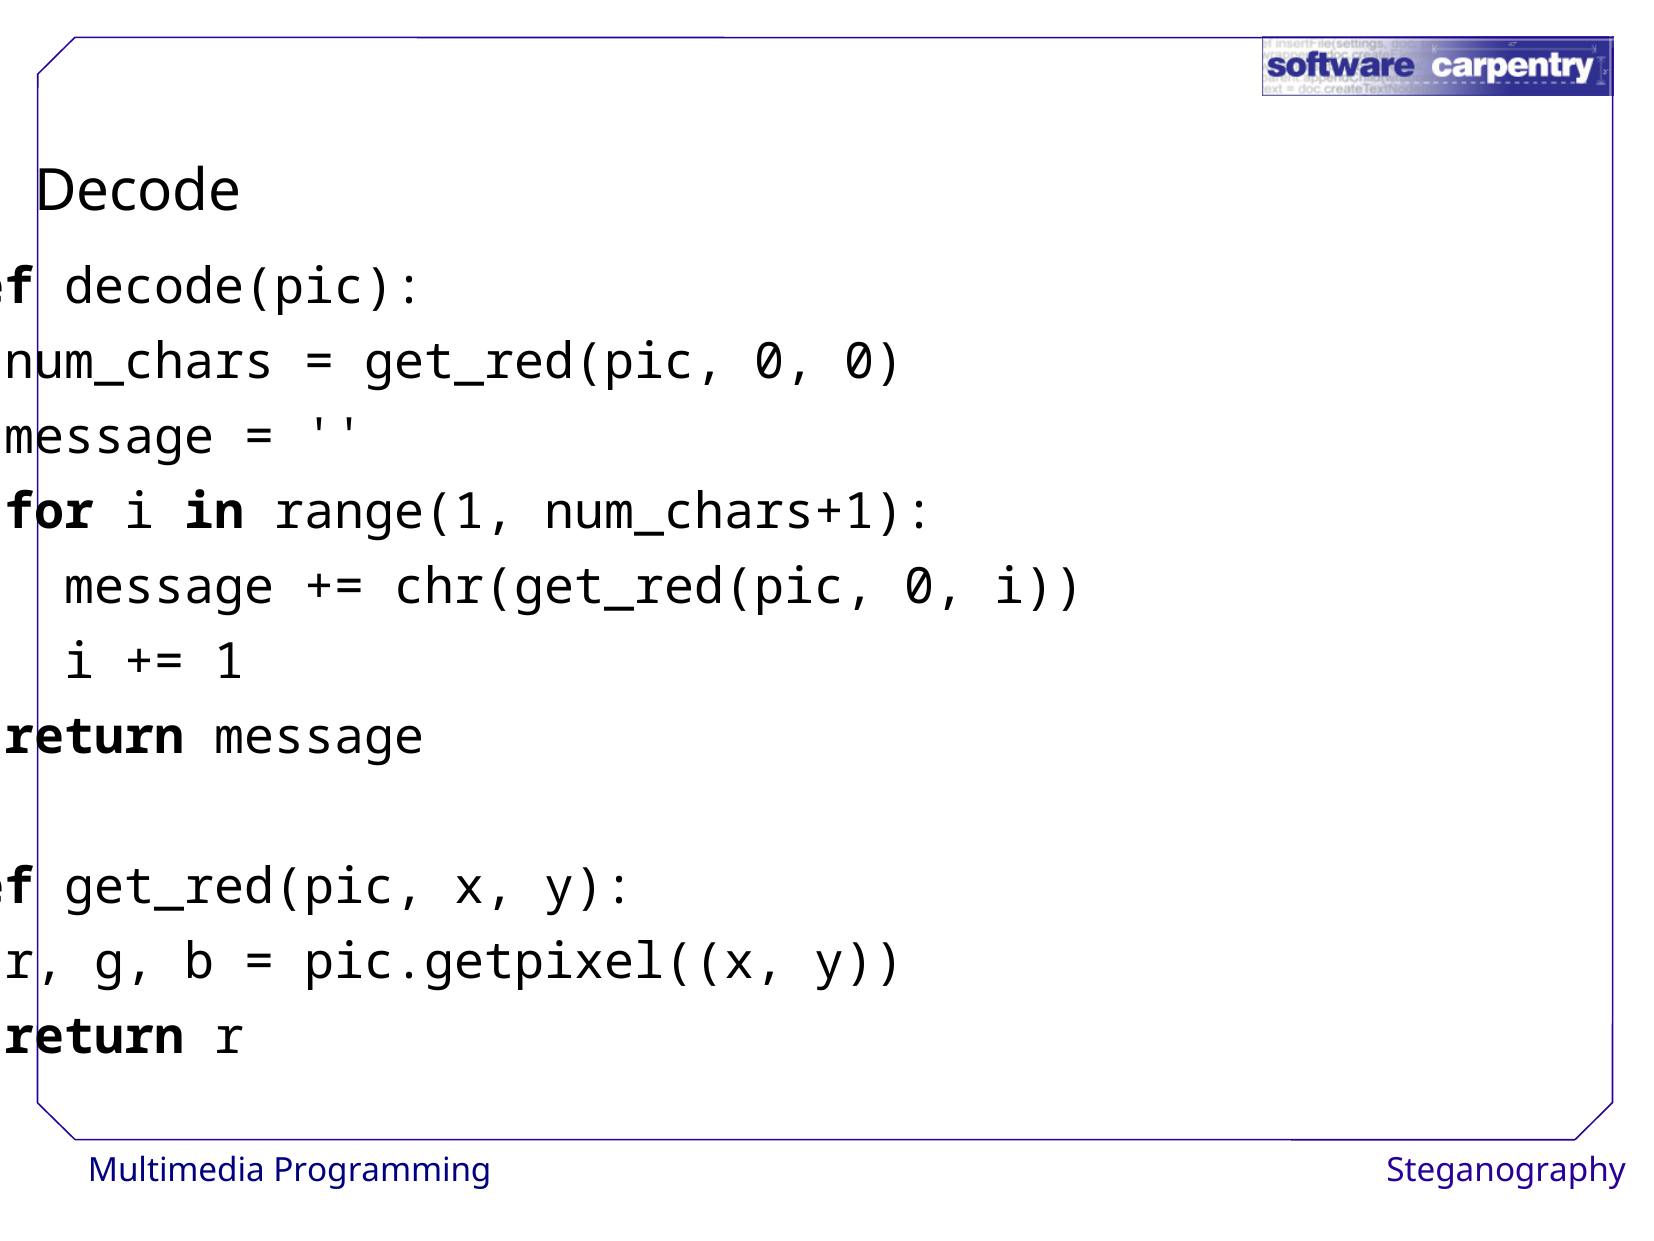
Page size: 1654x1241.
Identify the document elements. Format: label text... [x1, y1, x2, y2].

text_box Decode [19, 109, 407, 230]
picture [1262, 36, 1614, 96]
text_box def decode(pic): num_chars = get_red(pic, 0, 0) message = '' for i in range(1, num_chars+1): message += chr(get_red(pic, 0, i)) i += 1 return message def get_red(pic, x, y): r, g, b = pic.getpixel((x, y)) return r [0, 230, 1250, 1072]
